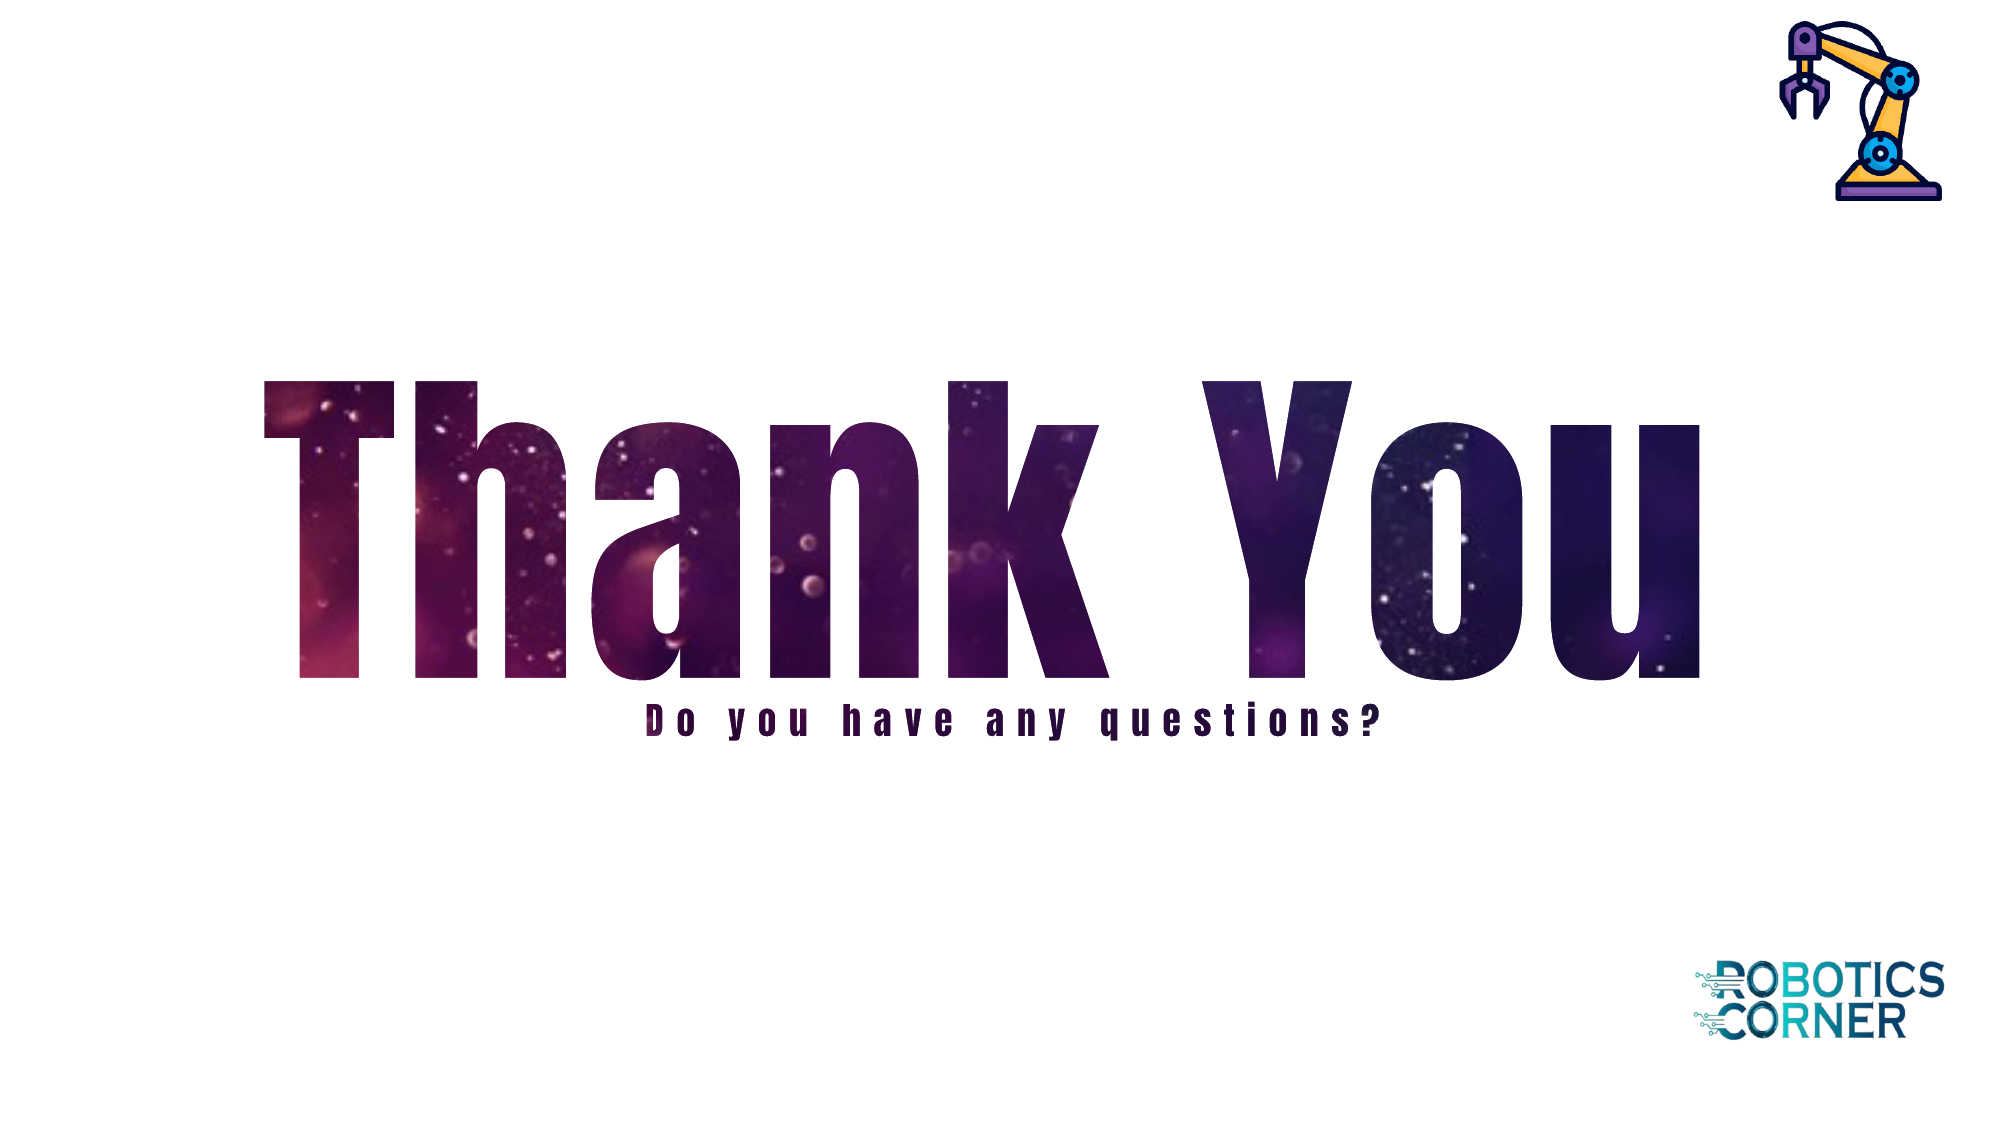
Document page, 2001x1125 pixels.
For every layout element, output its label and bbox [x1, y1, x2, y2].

picture [1771, 21, 1950, 201]
text_box [0, 0, 2000, 1125]
picture [1680, 859, 1953, 1125]
